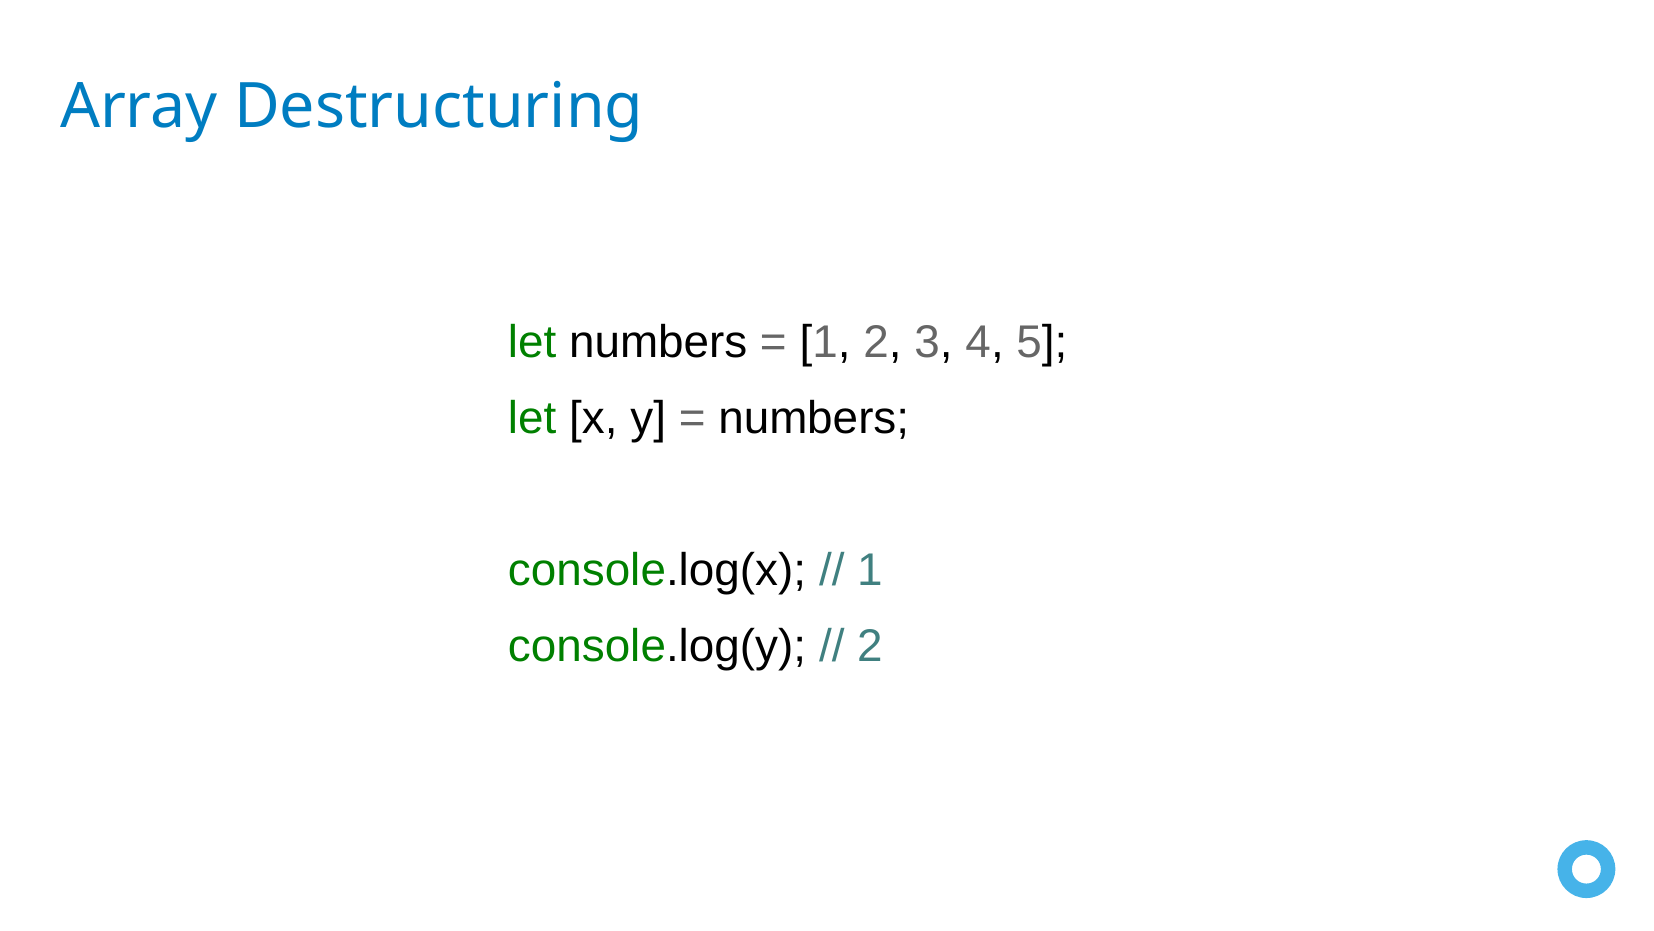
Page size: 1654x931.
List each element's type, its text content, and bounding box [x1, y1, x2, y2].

list Array Destructuring [45, 57, 1064, 151]
text_box let numbers = [1, 2, 3, 4, 5]; let [x, y] = numbers; console.log(x); // 1 console.log(y); // 2 [493, 308, 1109, 680]
